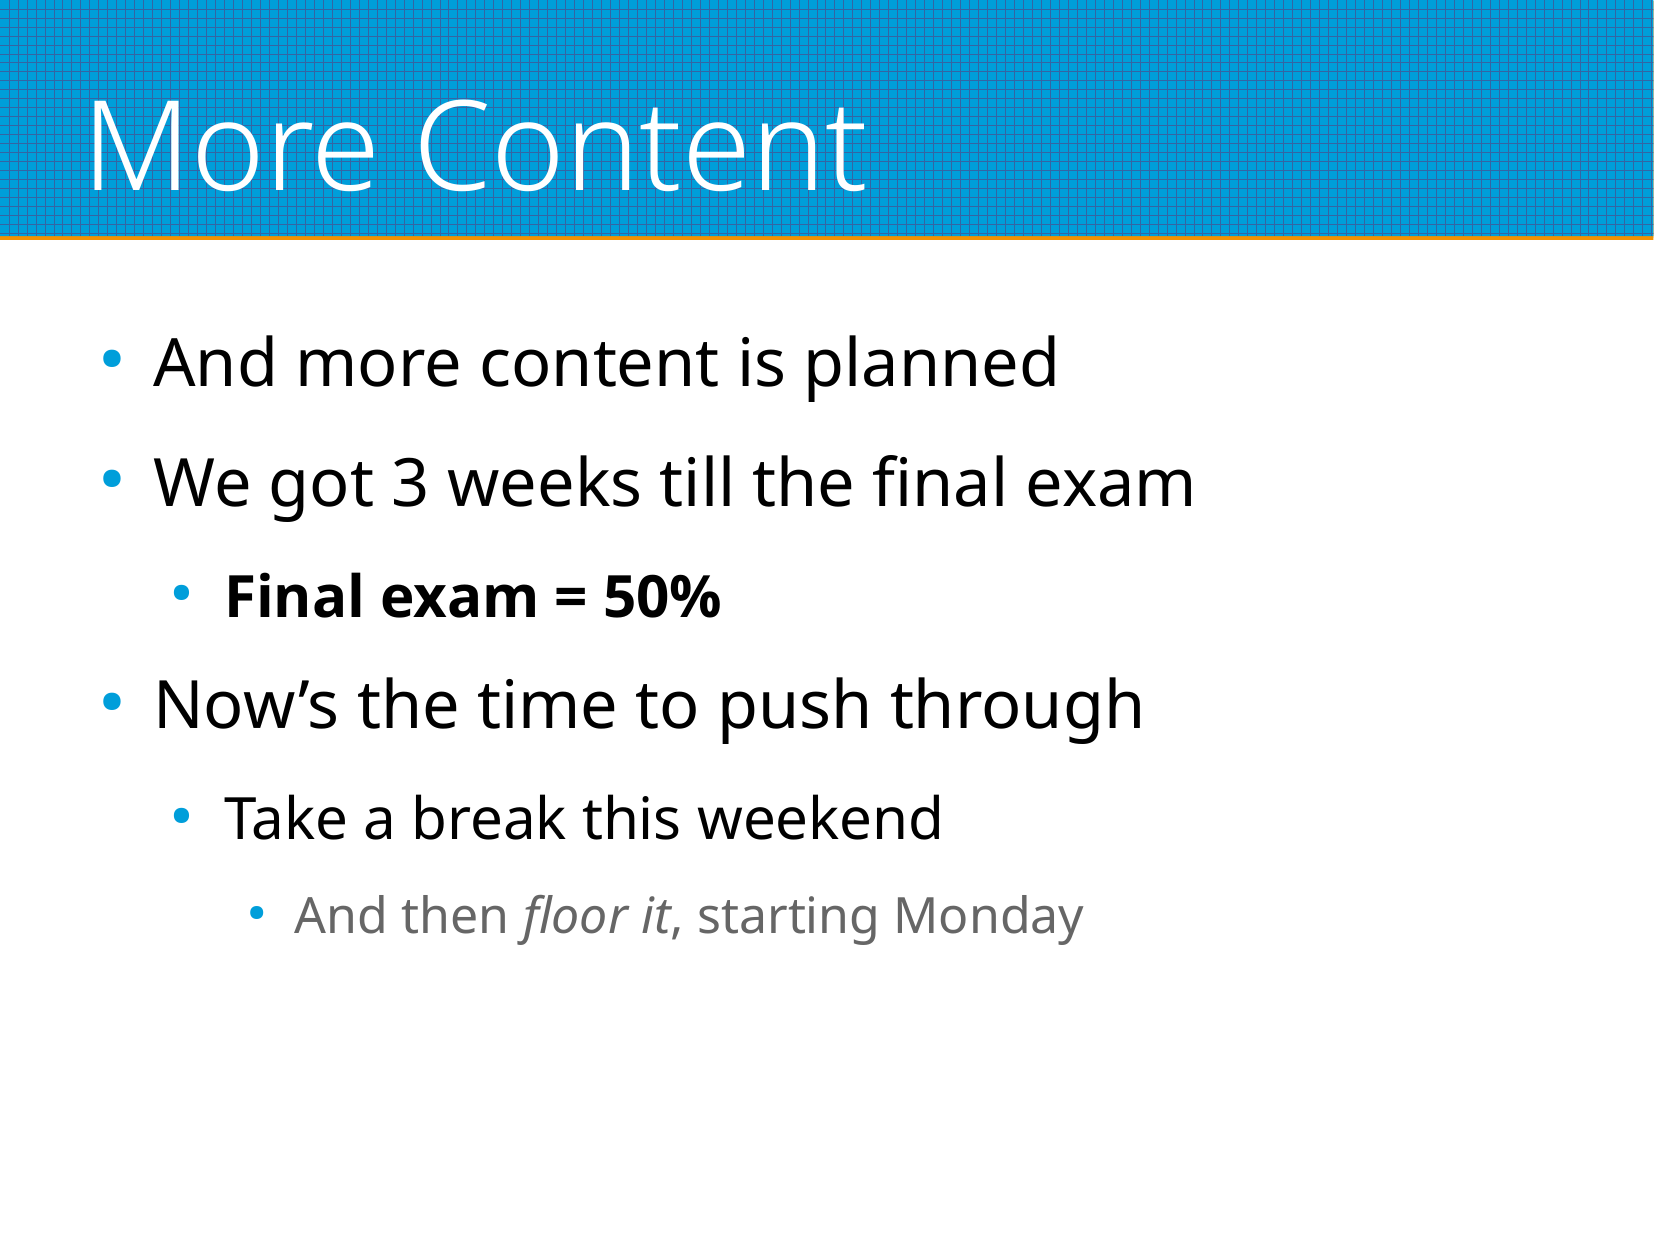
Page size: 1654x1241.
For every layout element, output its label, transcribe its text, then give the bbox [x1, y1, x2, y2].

list And more content is planned We got 3 weeks till the final exam Final exam = 50% Now’s the time to push through Take a break this weekend And then floor it, starting Monday [82, 314, 1563, 1063]
title More Content [82, 19, 1571, 227]
